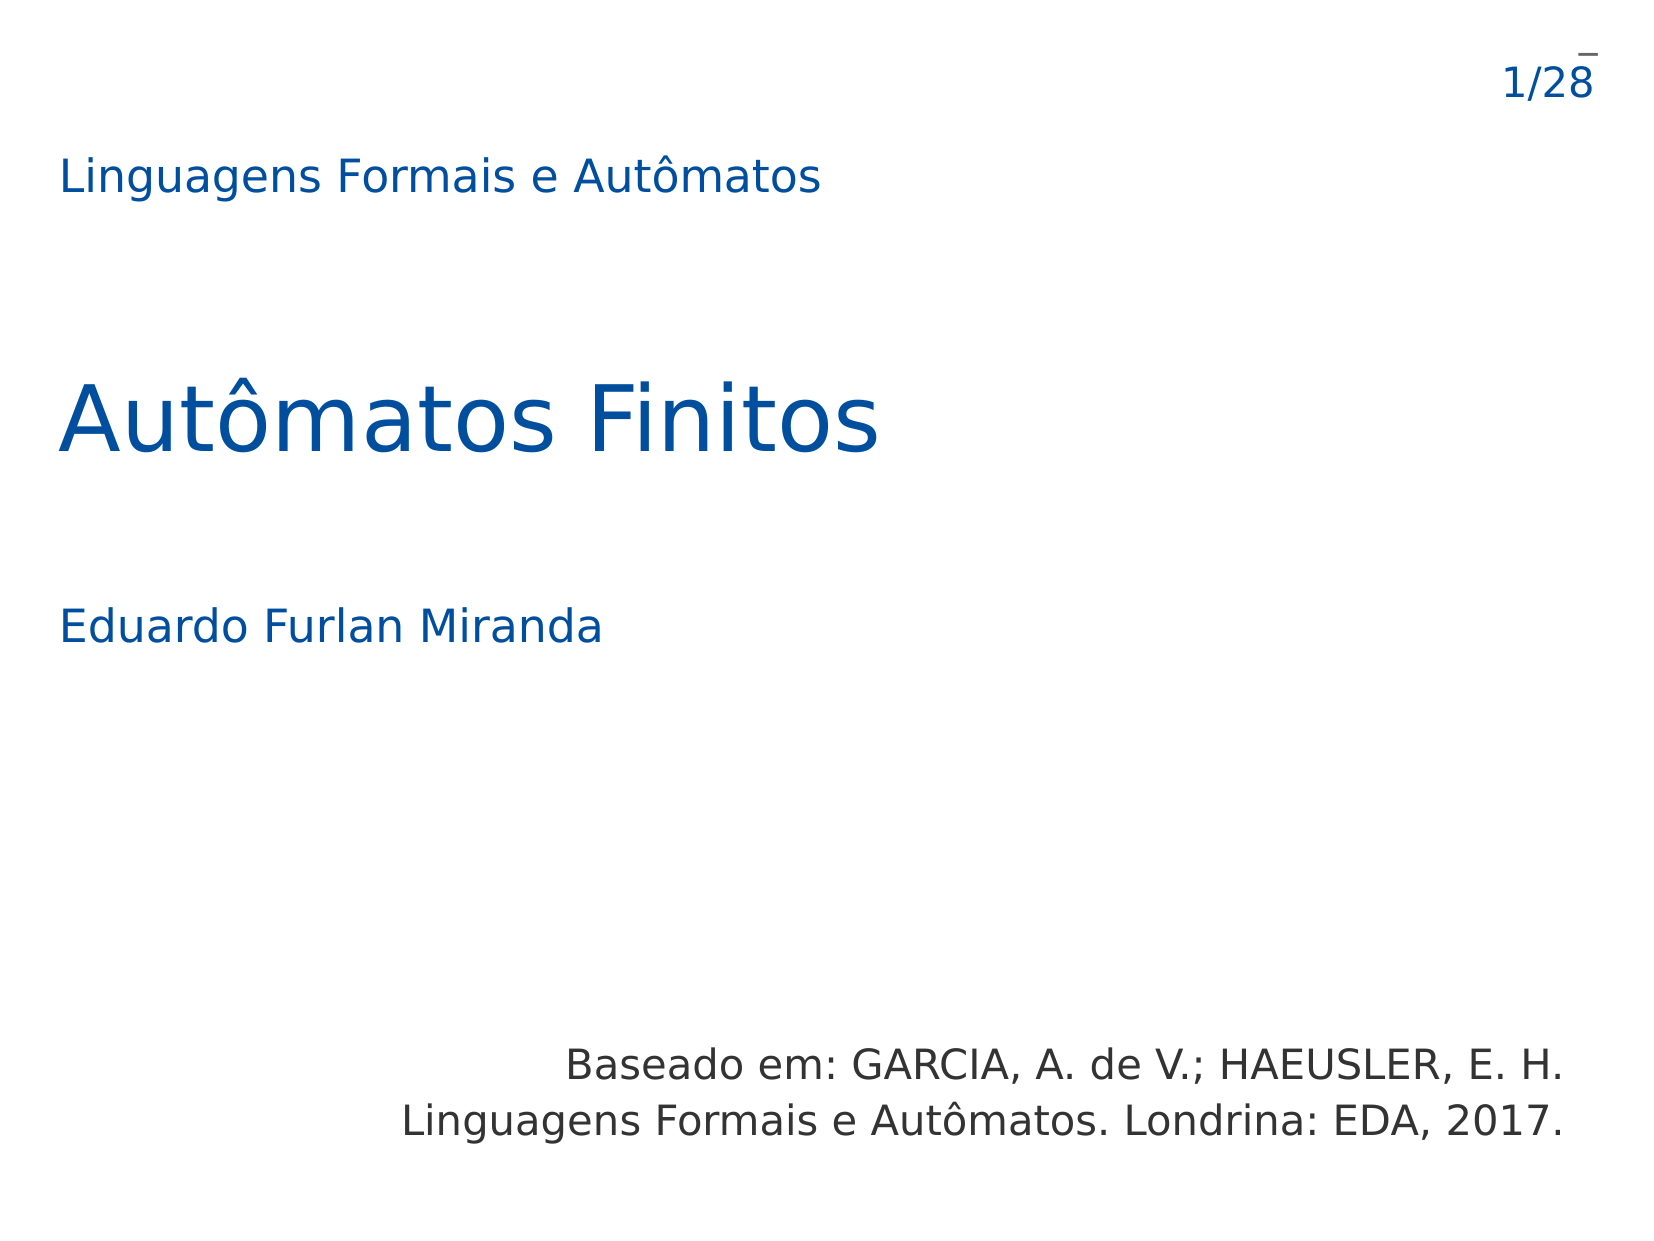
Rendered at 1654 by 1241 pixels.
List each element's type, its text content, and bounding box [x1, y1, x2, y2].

list Baseado em: GARCIA, A. de V.; HAEUSLER, E. H. Linguagens Formais e Autômatos. Londrina: EDA, 2017. [366, 1033, 1565, 1211]
text_box _ [1375, 0, 1613, 64]
list Linguagens Formais e Autômatos Autômatos Finitos Eduardo Furlan Miranda [59, 141, 1625, 1211]
